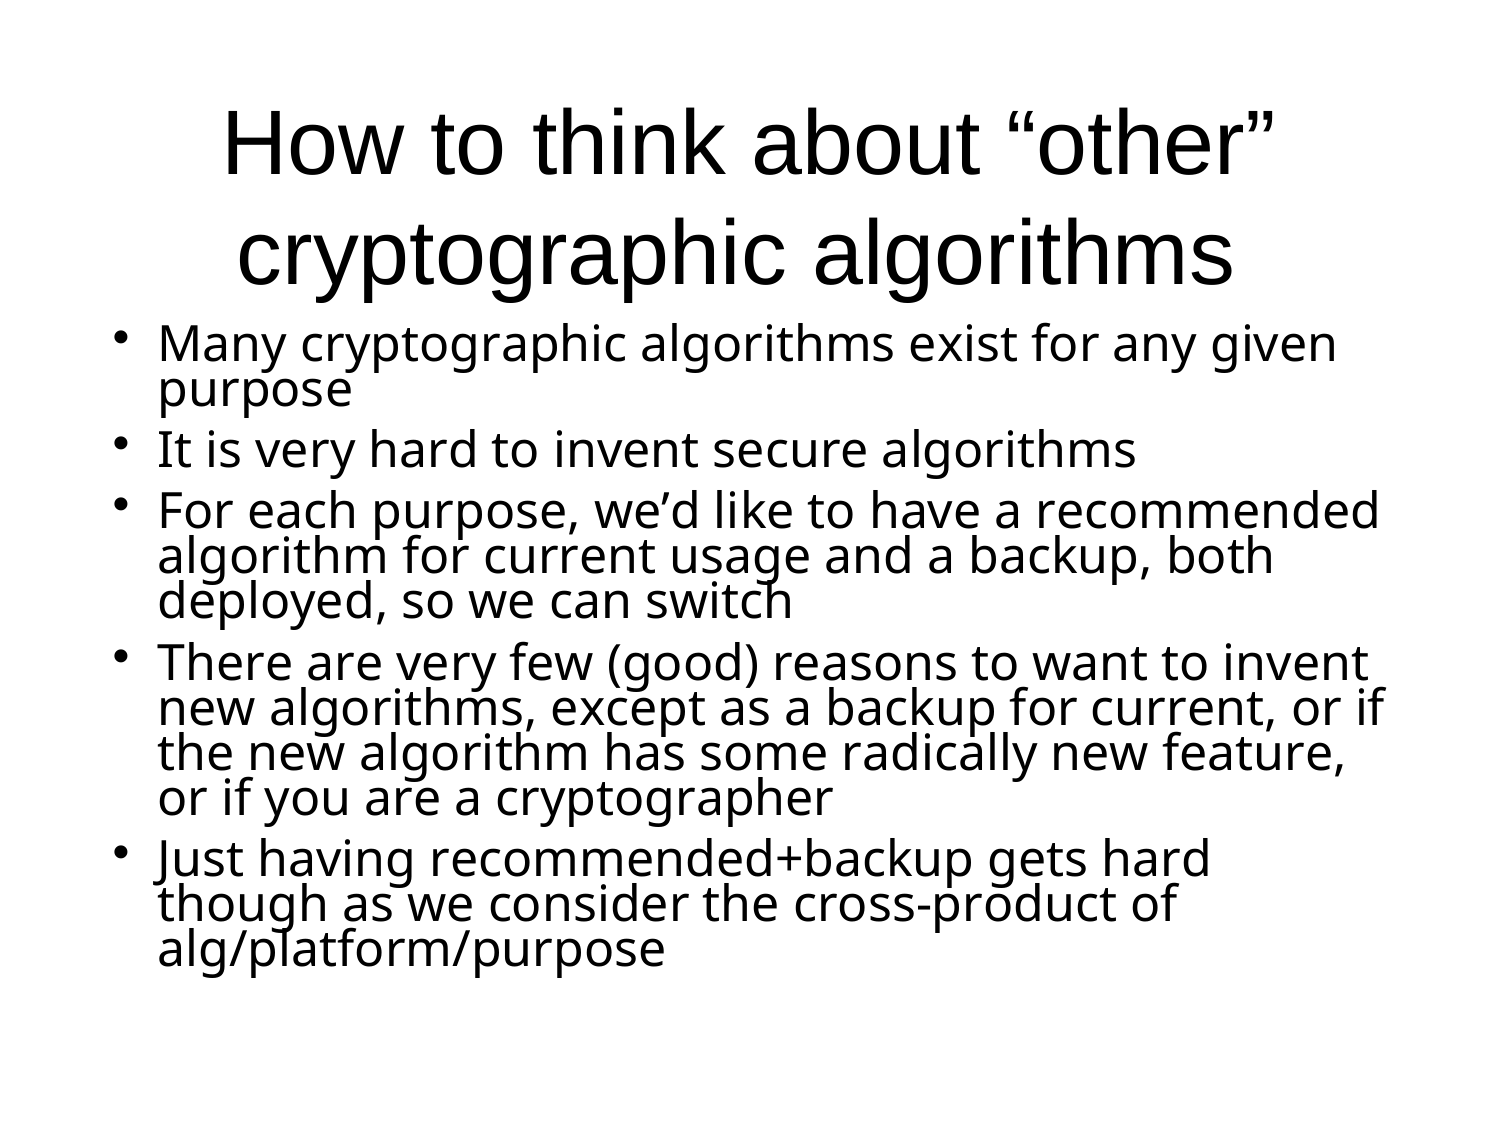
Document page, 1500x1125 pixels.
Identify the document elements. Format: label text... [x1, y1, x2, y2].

list Many cryptographic algorithms exist for any given purpose It is very hard to invent secure algorithms For each purpose, we’d like to have a recommended algorithm for current usage and a backup, both deployed, so we can switch There are very few (good) reasons to want to invent new algorithms, except as a backup for current, or if the new algorithm has some radically new feature, or if you are a cryptographer Just having recommended+backup gets hard though as we consider the cross-product of alg/platform/purpose [112, 324, 1387, 985]
title How to think about “other” cryptographic algorithms [112, 107, 1387, 280]
